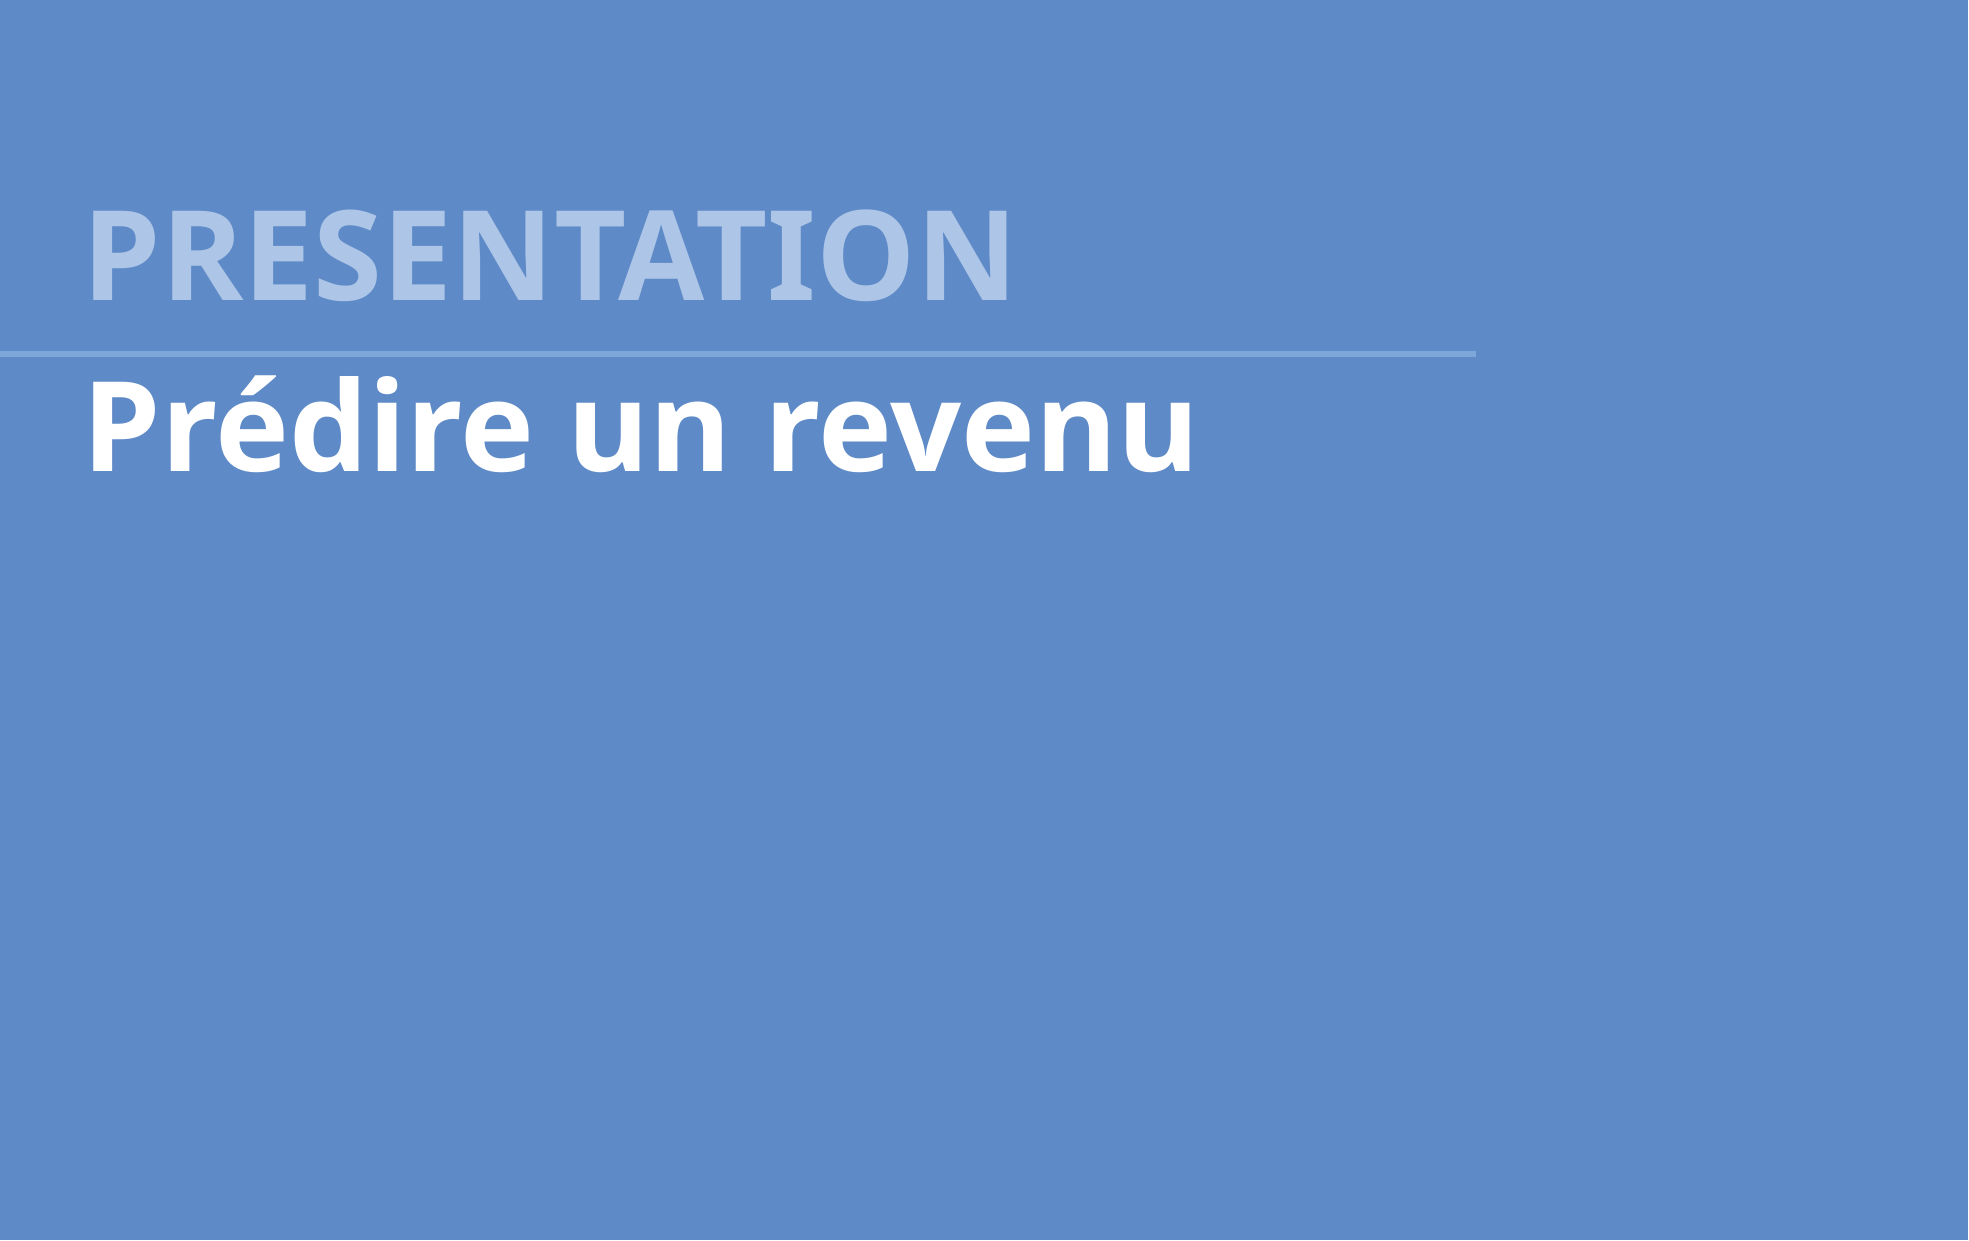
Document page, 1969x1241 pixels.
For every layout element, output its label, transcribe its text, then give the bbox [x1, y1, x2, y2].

title PRESENTATION Prédire un revenu [82, 94, 1843, 508]
